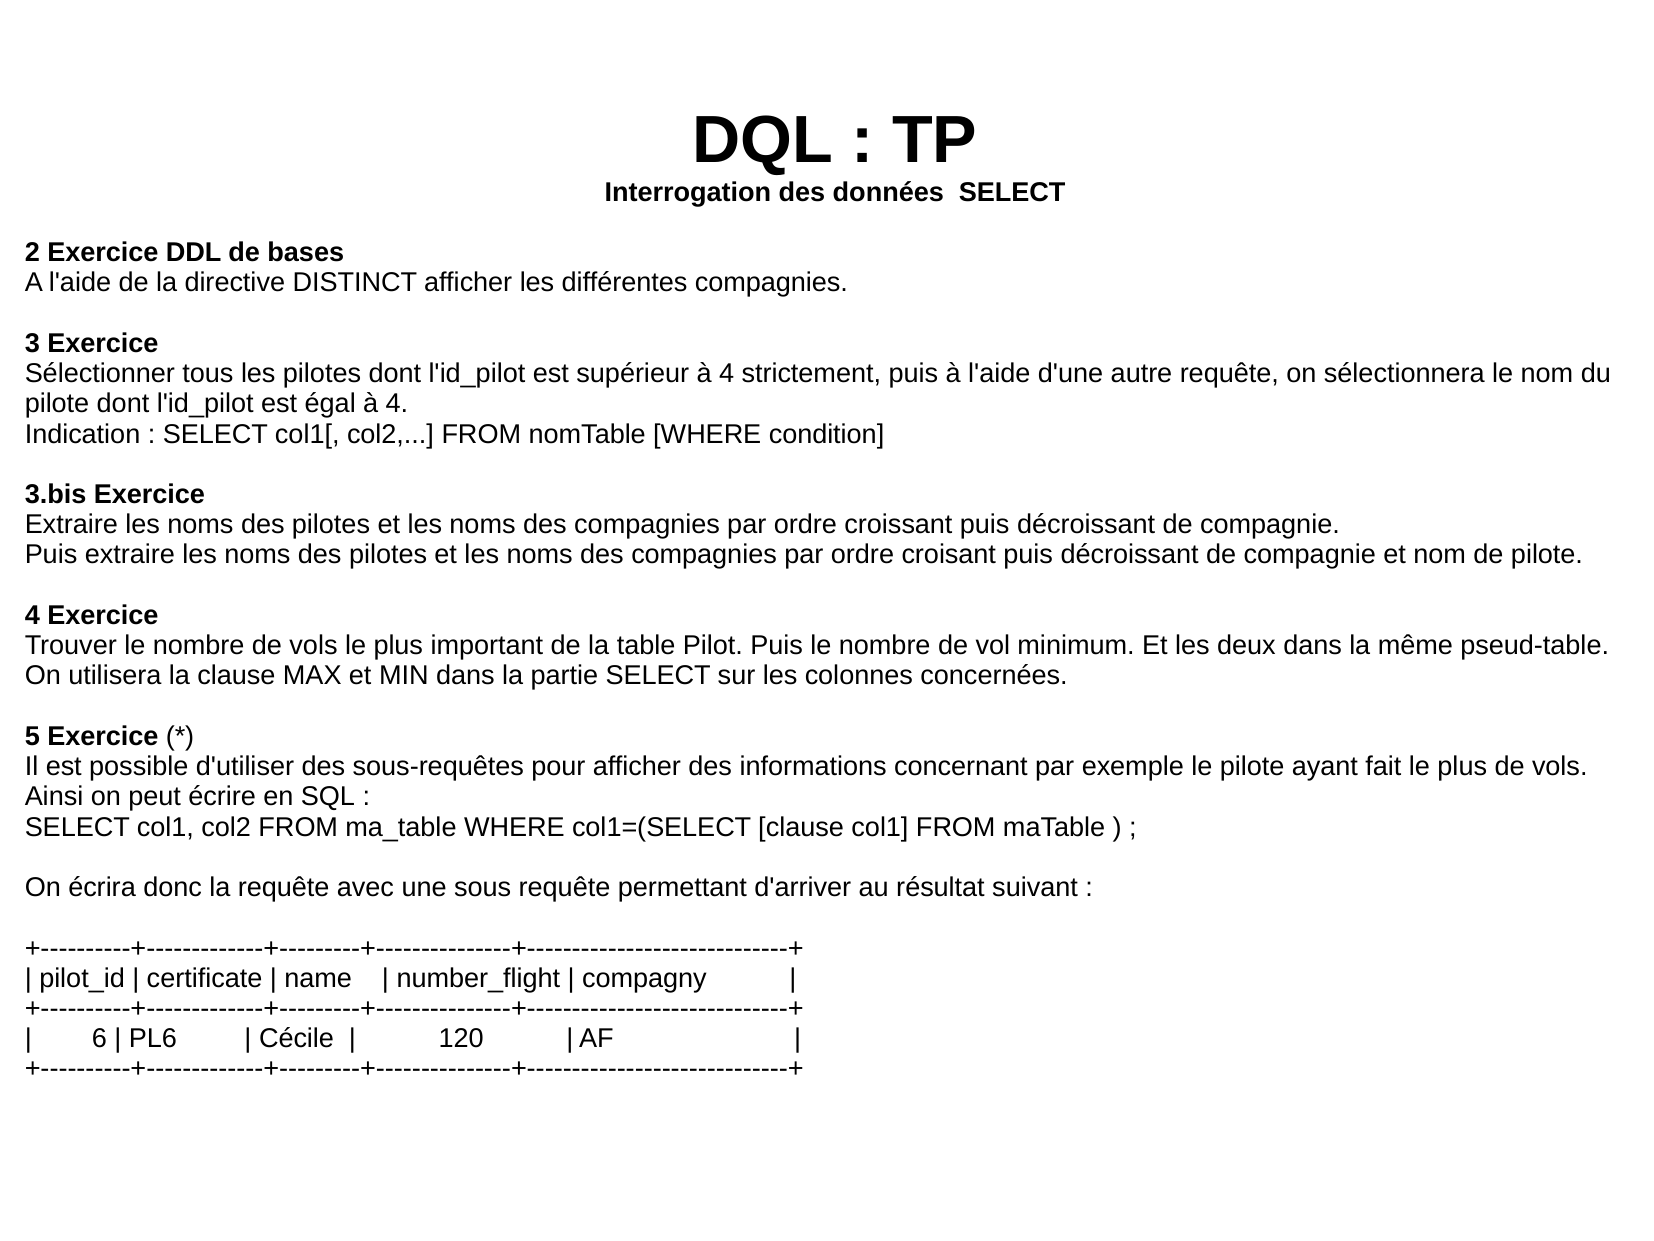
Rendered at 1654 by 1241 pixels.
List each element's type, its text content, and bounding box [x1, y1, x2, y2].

text_box DQL : TP Interrogation des données SELECT 2 Exercice DDL de bases A l'aide de la directive DISTINCT afficher les différentes compagnies. 3 Exercice Sélectionner tous les pilotes dont l'id_pilot est supérieur à 4 strictement, puis à l'aide d'une autre requête, on sélectionnera le nom du pilote dont l'id_pilot est égal à 4. Indication : SELECT col1[, col2,...] FROM nomTable [WHERE condition] 3.bis Exercice Extraire les noms des pilotes et les noms des compagnies par ordre croissant puis décroissant de compagnie. Puis extraire les noms des pilotes et les noms des compagnies par ordre croisant puis décroissant de compagnie et nom de pilote. 4 Exercice Trouver le nombre de vols le plus important de la table Pilot. Puis le nombre de vol minimum. Et les deux dans la même pseud-table. On utilisera la clause MAX et MIN dans la partie SELECT sur les colonnes concernées. 5 Exercice (*) Il est possible d'utiliser des sous-requêtes pour afficher des informations concernant par exemple le pilote ayant fait le plus de vols. Ainsi on peut écrire en SQL : SELECT col1, col2 FROM ma_table WHERE col1=(SELECT [clause col1] FROM maTable ) ; On écrira donc la requête avec une sous requête permettant d'arriver au résultat suivant : +----------+-------------+---------+---------------+-----------------------------+ | pilot_id | certificate | name | number_flight | compagny | +----------+-------------+---------+---------------+-----------------------------+ | 6 | PL6 | Cécile | 120 | AF | +----------+-------------+---------+---------------+-----------------------------+ [10, 94, 1654, 1241]
